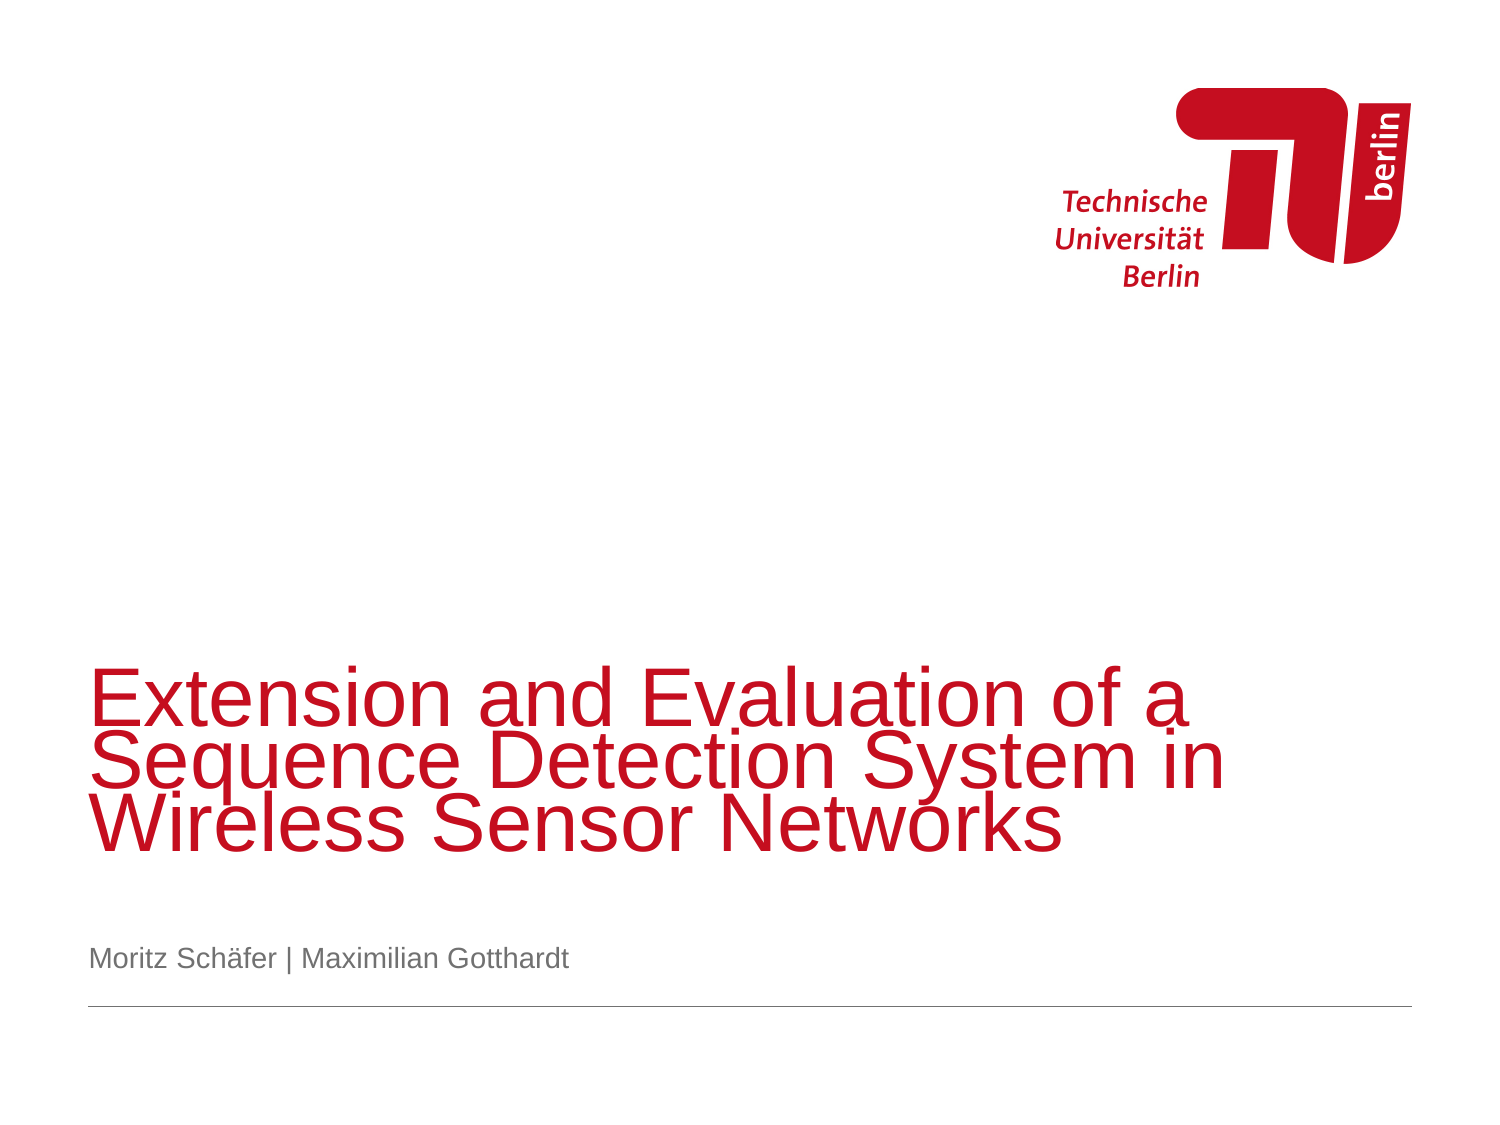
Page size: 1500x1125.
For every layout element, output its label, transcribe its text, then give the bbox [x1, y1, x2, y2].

subtitle Moritz Schäfer | Maximilian Gotthardt [88, 928, 1411, 975]
title Extension and Evaluation of a Sequence Detection System in Wireless Sensor Networks [88, 510, 1411, 868]
picture [1056, 88, 1411, 287]
